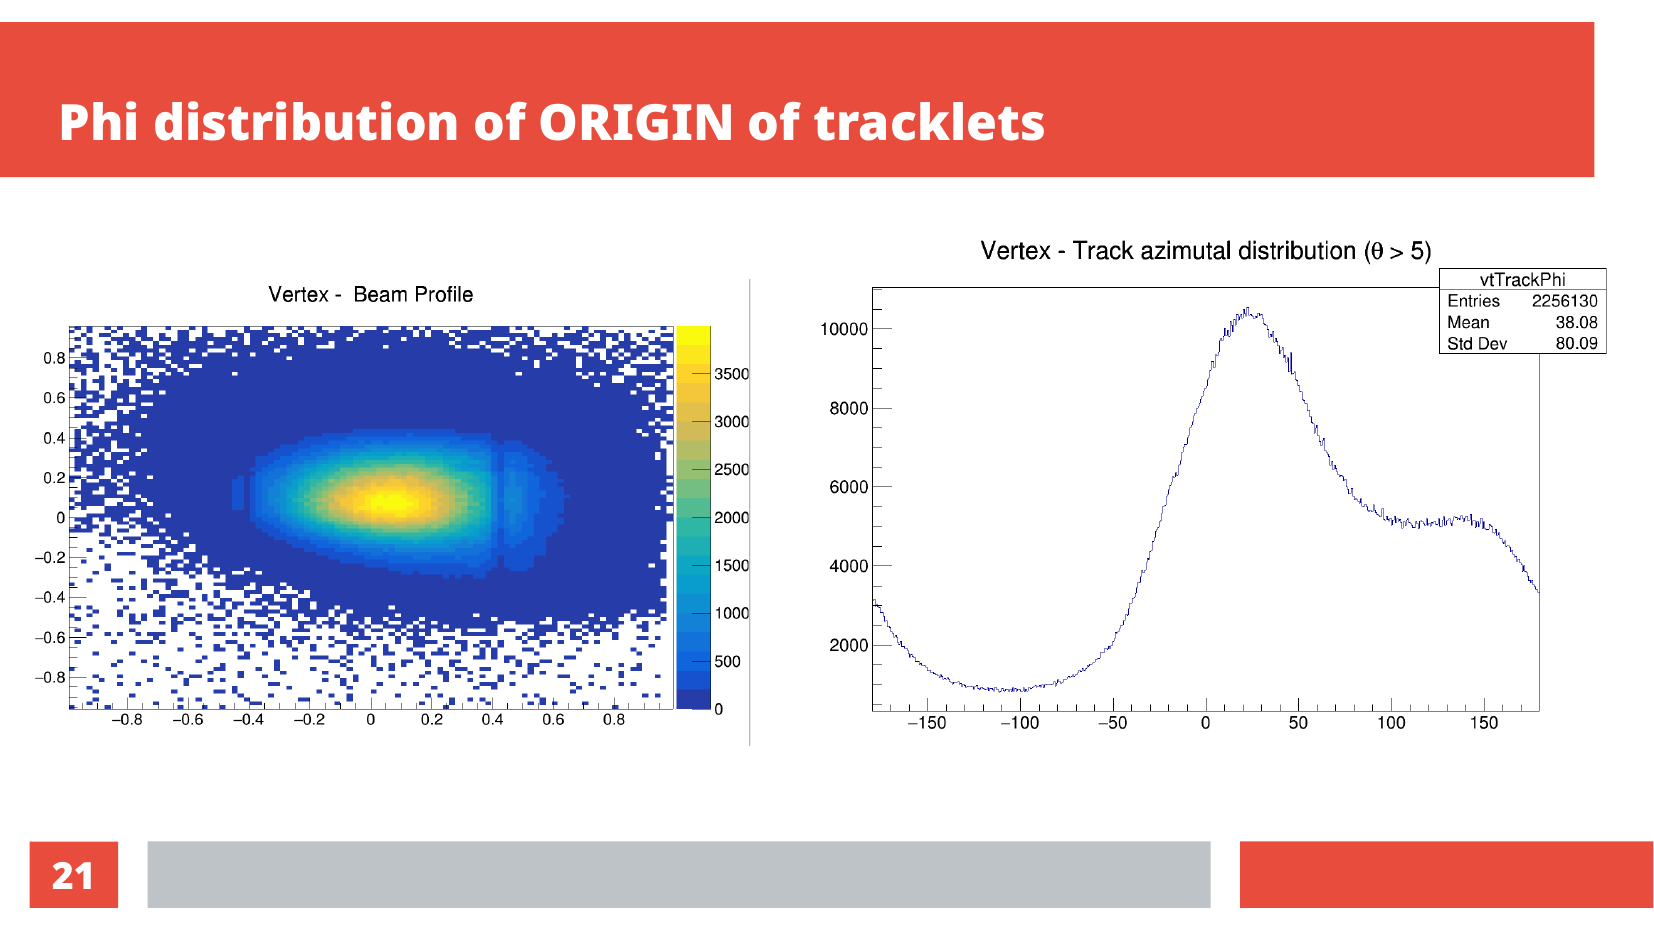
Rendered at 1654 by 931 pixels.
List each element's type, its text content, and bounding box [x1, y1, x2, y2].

picture [5, 279, 751, 746]
picture [803, 234, 1617, 742]
title Phi distribution of ORIGIN of tracklets [59, 44, 1595, 156]
